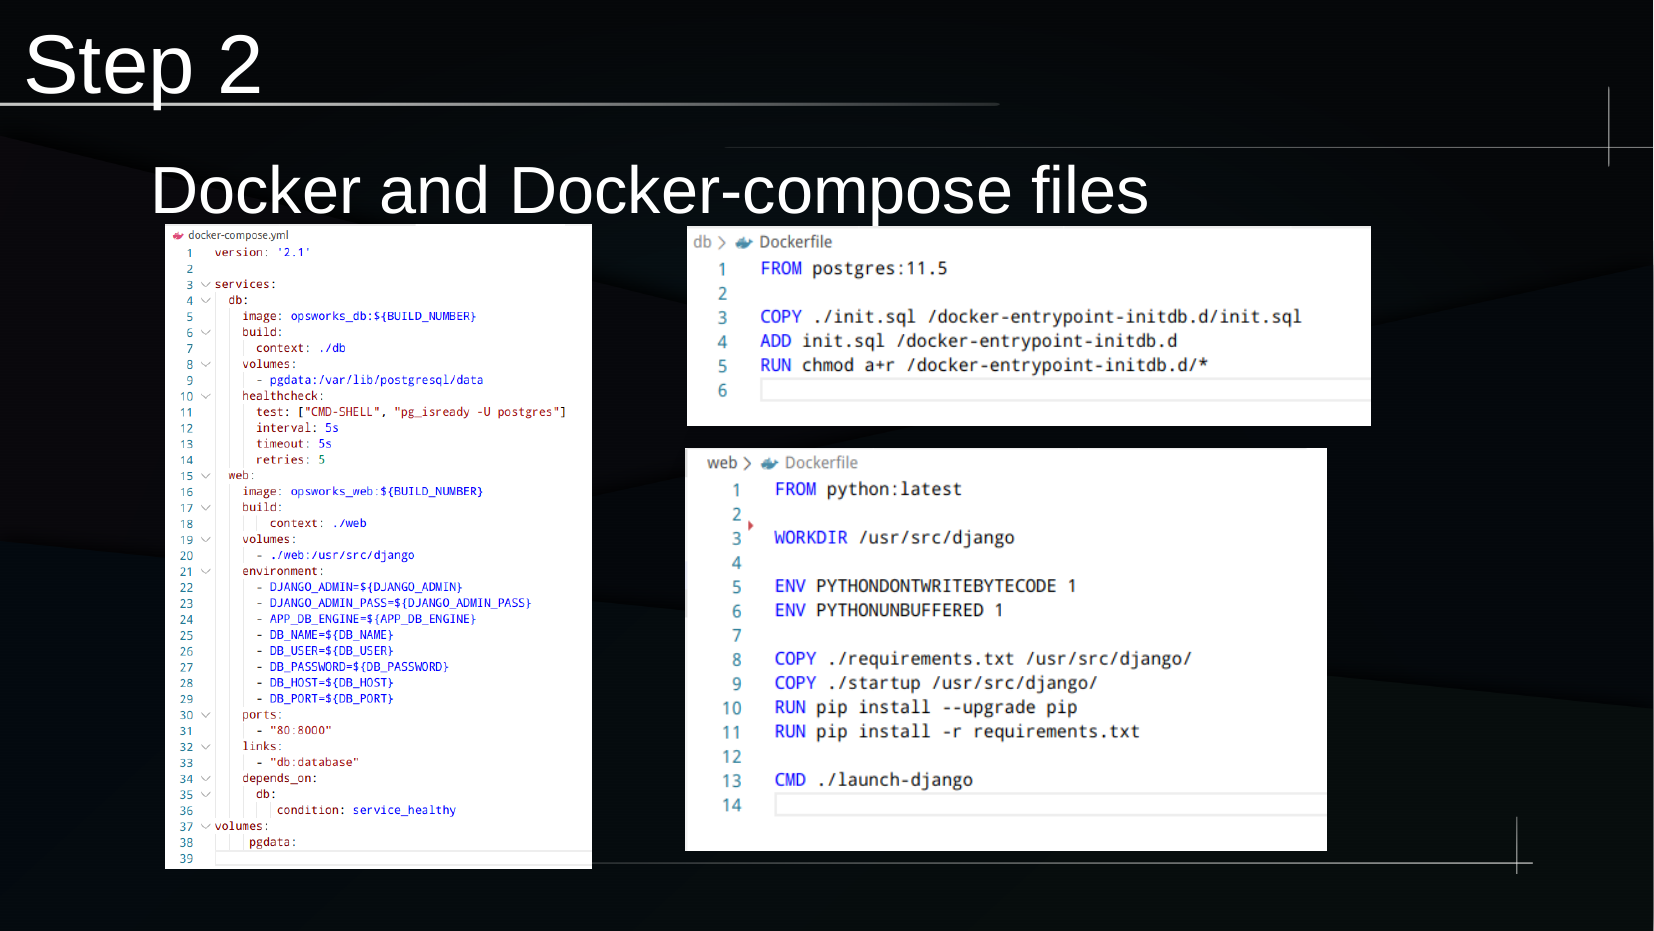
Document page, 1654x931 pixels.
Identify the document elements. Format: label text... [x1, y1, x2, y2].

list Docker and Docker-compose files [79, 153, 1568, 693]
picture [0, 0, 1654, 931]
title Step 2 [23, 11, 1589, 119]
